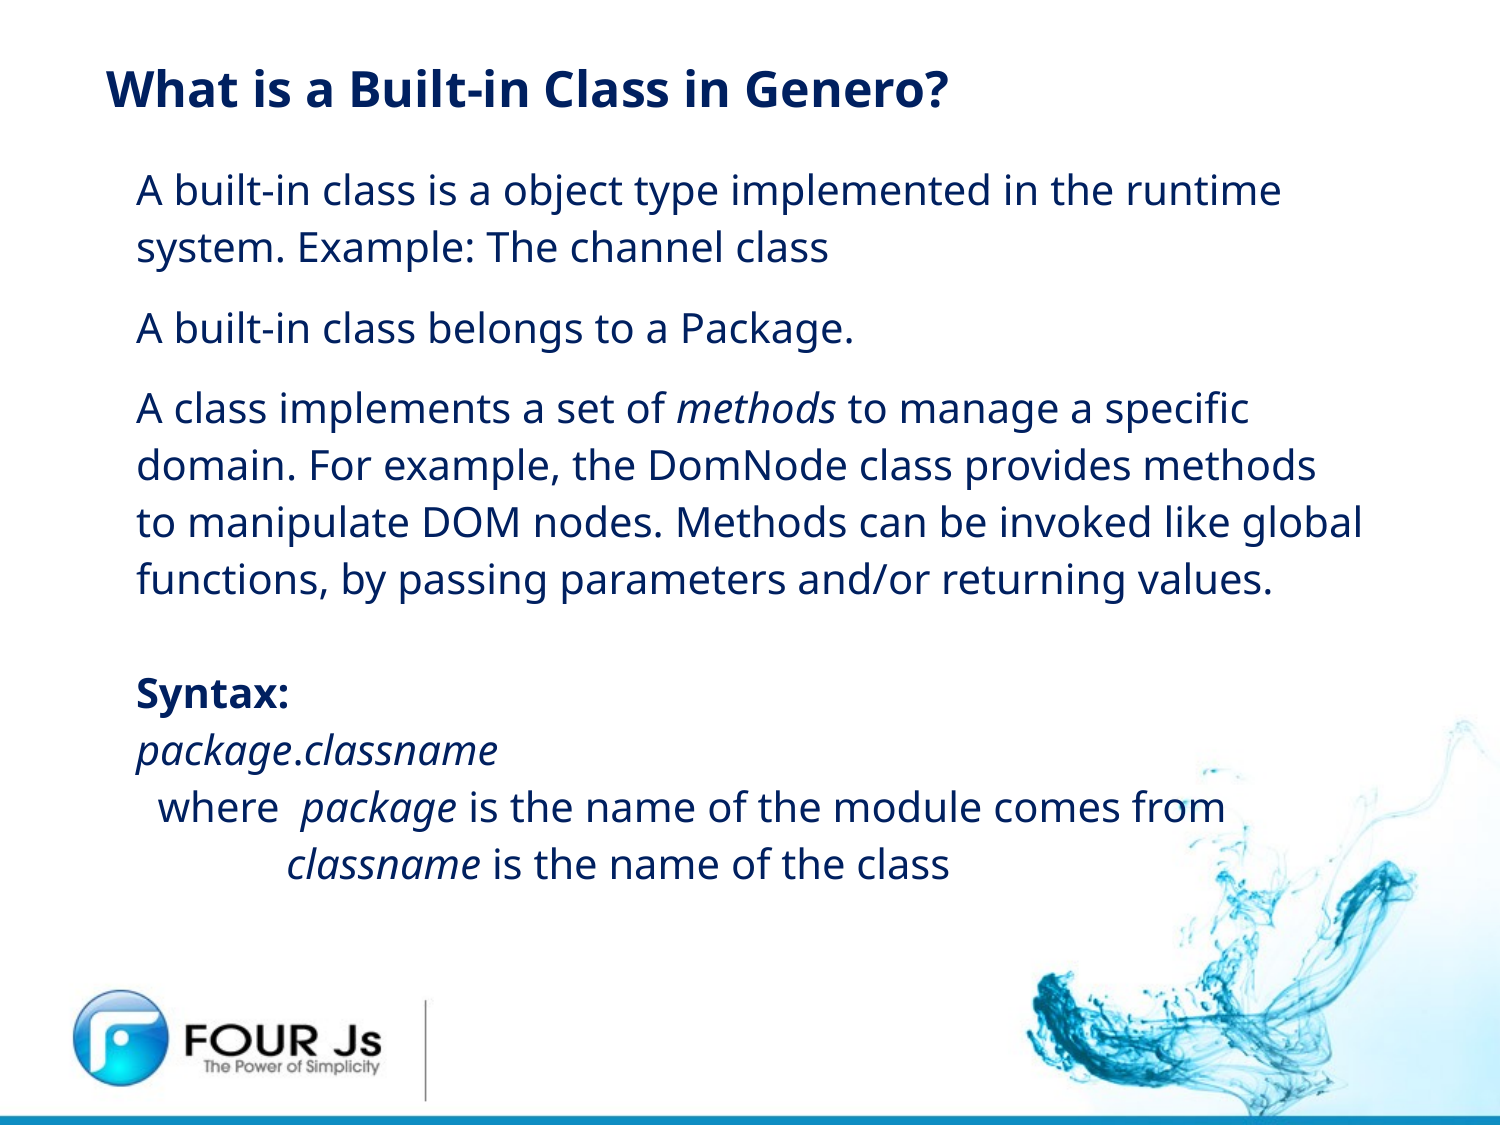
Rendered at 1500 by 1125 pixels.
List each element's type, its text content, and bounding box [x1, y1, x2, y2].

picture [0, 0, 1500, 1122]
title What is a Built-in Class in Genero? [106, 35, 1388, 142]
text_box A built-in class is a object type implemented in the runtime system. Example: The channel class A built-in class belongs to a Package. A class implements a set of methods to manage a specific domain. For example, the DomNode class provides methods to manipulate DOM nodes. Methods can be invoked like global functions, by passing parameters and/or returning values. Syntax: package.classname where package is the name of the module comes from classname is the name of the class [121, 153, 1383, 882]
